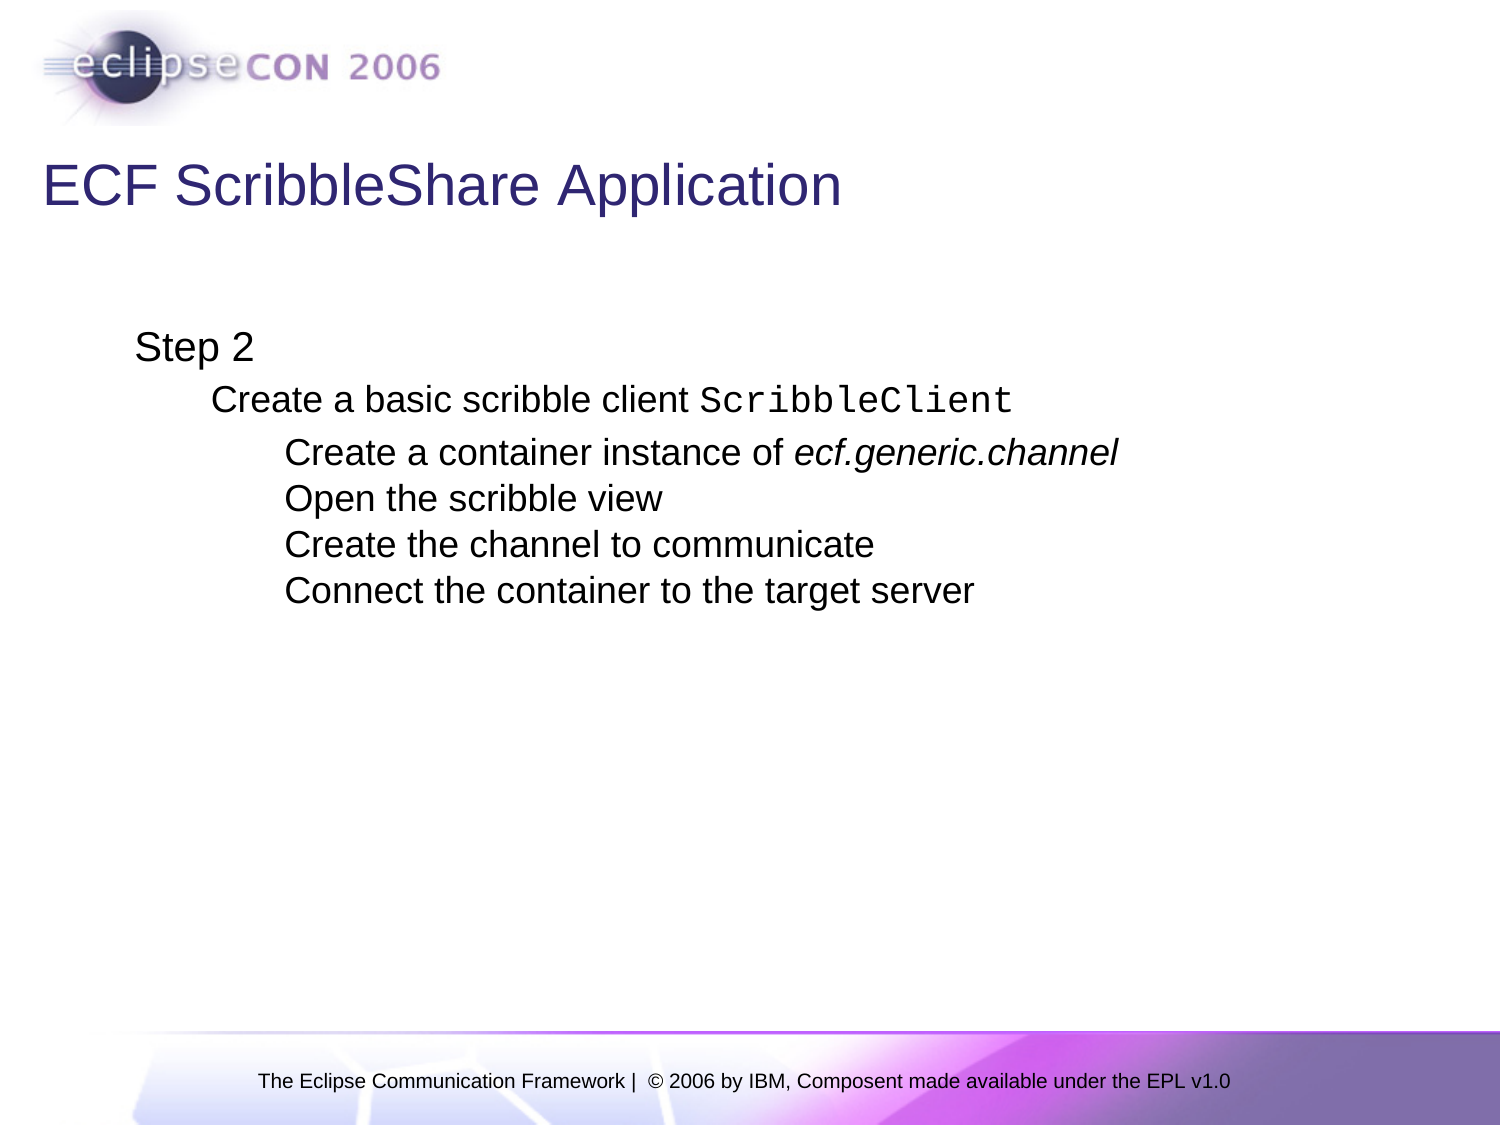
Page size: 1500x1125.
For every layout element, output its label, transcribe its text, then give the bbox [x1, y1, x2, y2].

list Step 2 Create a basic scribble client ScribbleClient Create a container instance of ecf.generic.channel Open the scribble view Create the channel to communicate Connect the container to the target server [119, 321, 1500, 1027]
title ECF ScribbleShare Application [27, 157, 1500, 248]
picture [0, 1031, 1500, 1125]
picture [31, 10, 1040, 126]
